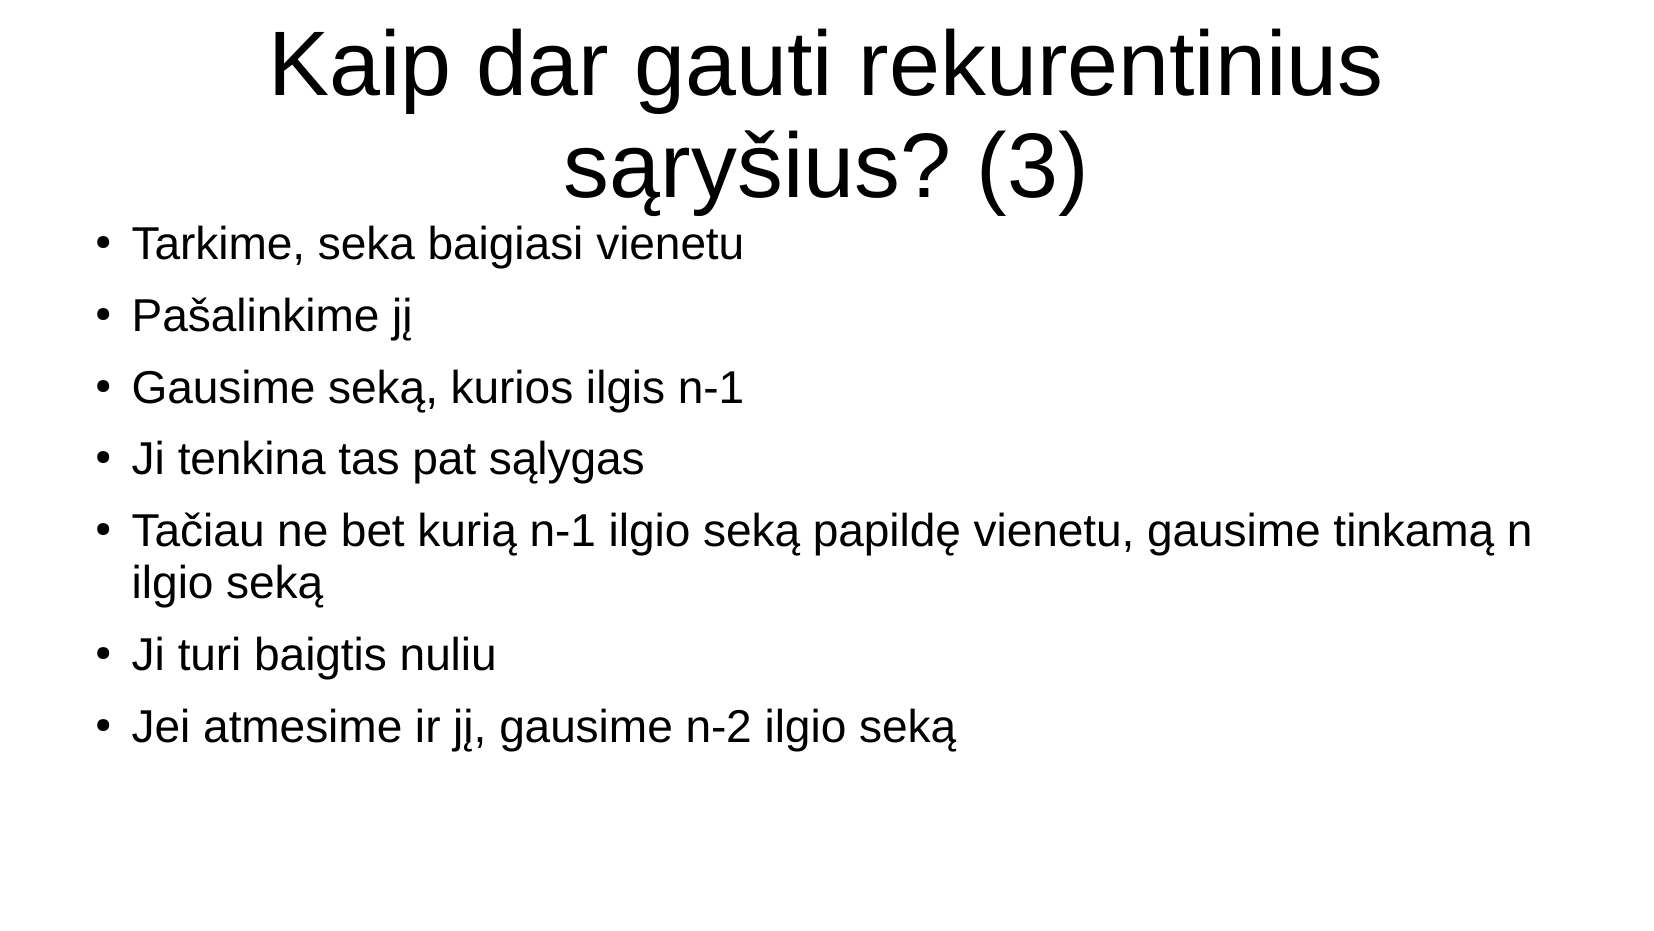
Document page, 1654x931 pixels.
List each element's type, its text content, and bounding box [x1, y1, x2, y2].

list Tarkime, seka baigiasi vienetu Pašalinkime jį Gausime seką, kurios ilgis n-1 Ji tenkina tas pat sąlygas Tačiau ne bet kurią n-1 ilgio seką papildę vienetu, gausime tinkamą n ilgio seką Ji turi baigtis nuliu Jei atmesime ir jį, gausime n-2 ilgio seką [82, 217, 1571, 758]
title Kaip dar gauti rekurentinius sąryšius? (3) [82, 12, 1571, 217]
